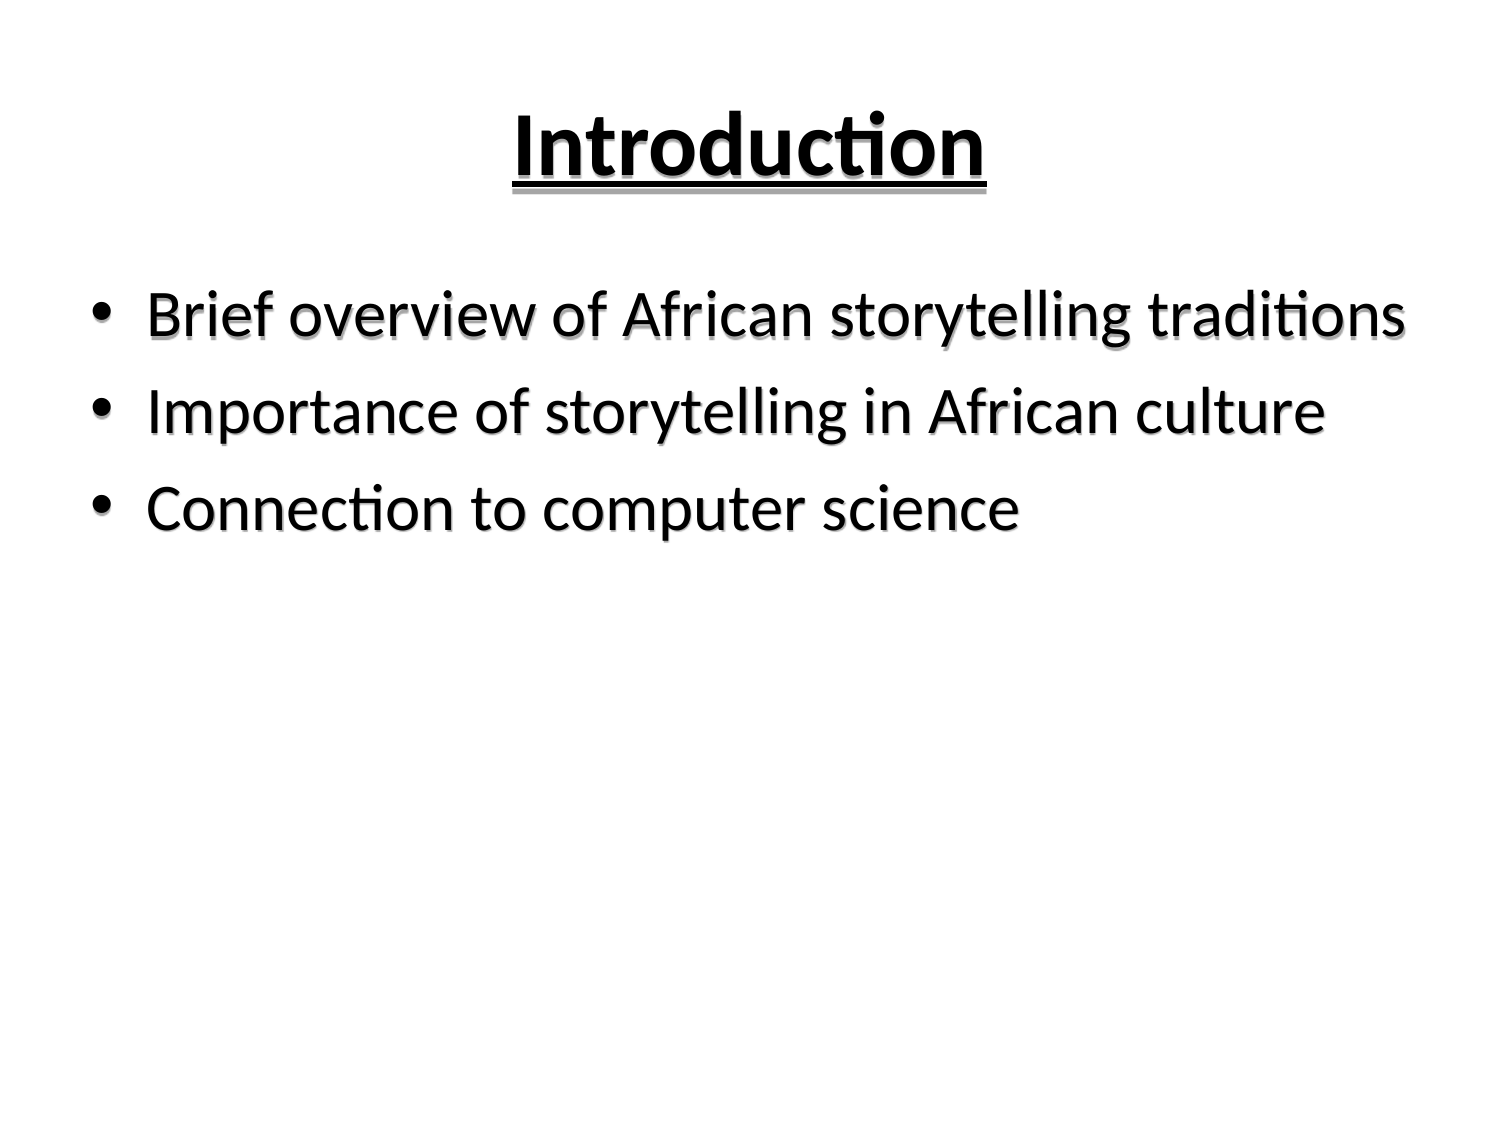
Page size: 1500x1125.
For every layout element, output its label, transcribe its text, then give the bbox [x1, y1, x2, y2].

title Introduction [75, 45, 1426, 233]
list Brief overview of African storytelling traditions Importance of storytelling in African culture Connection to computer science [75, 262, 1426, 1005]
